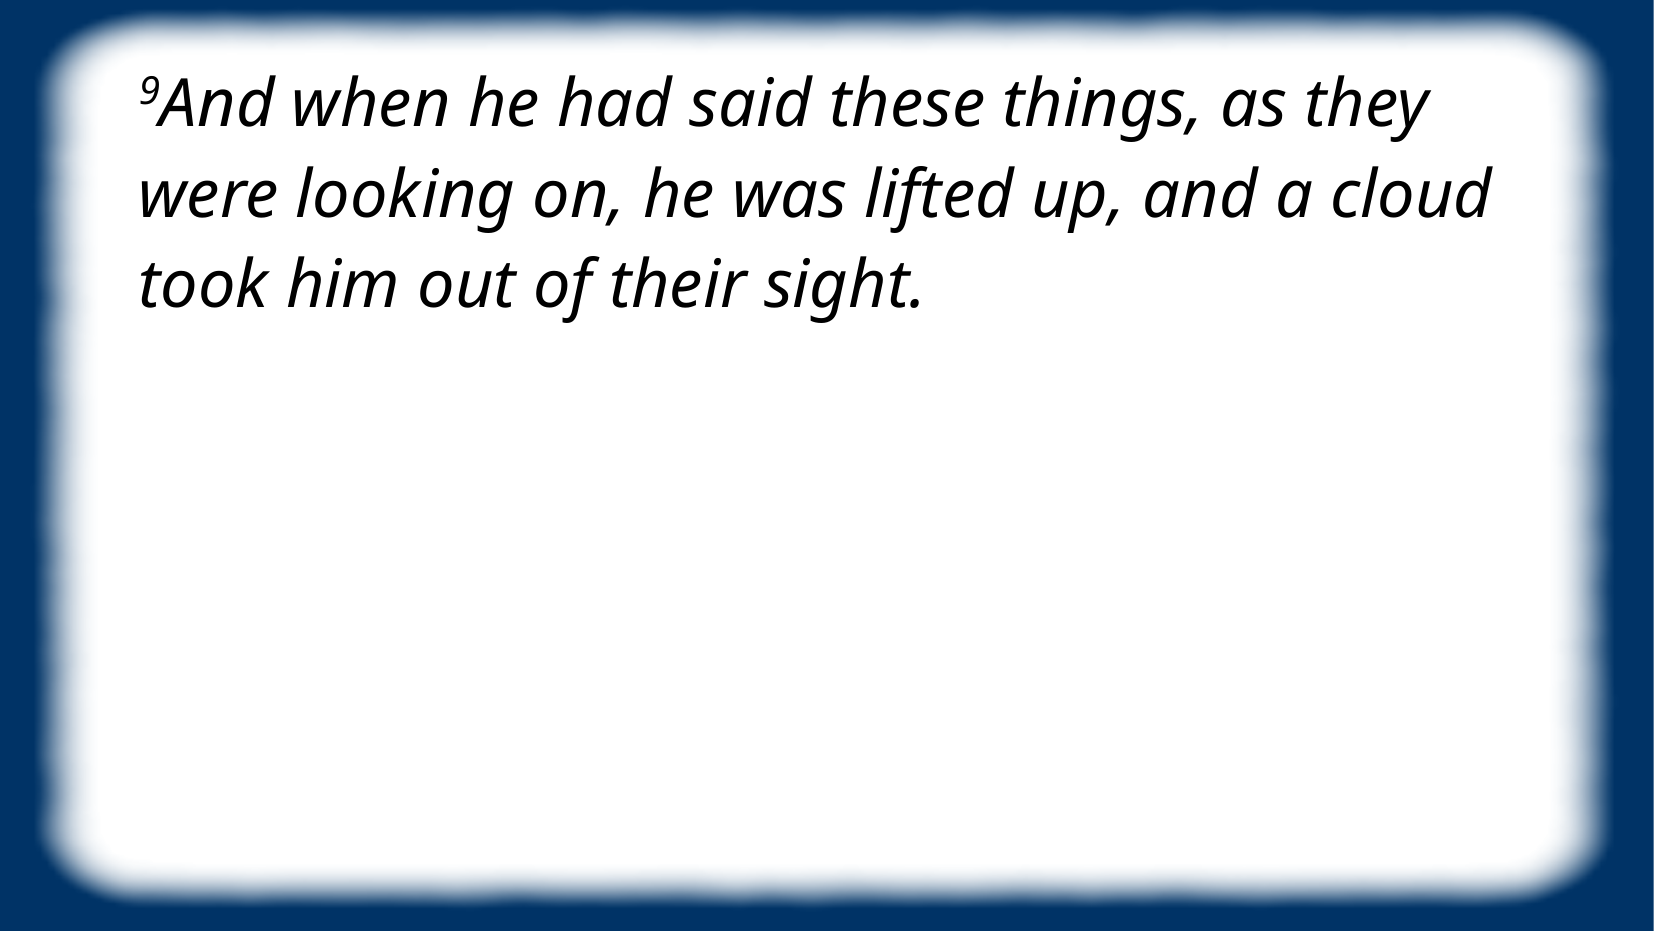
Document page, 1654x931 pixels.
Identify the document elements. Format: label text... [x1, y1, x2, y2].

text_box 9And when he had said these things, as they were looking on, he was lifted up, and a cloud took him out of their sight. [124, 47, 1535, 329]
picture [0, 0, 1654, 931]
